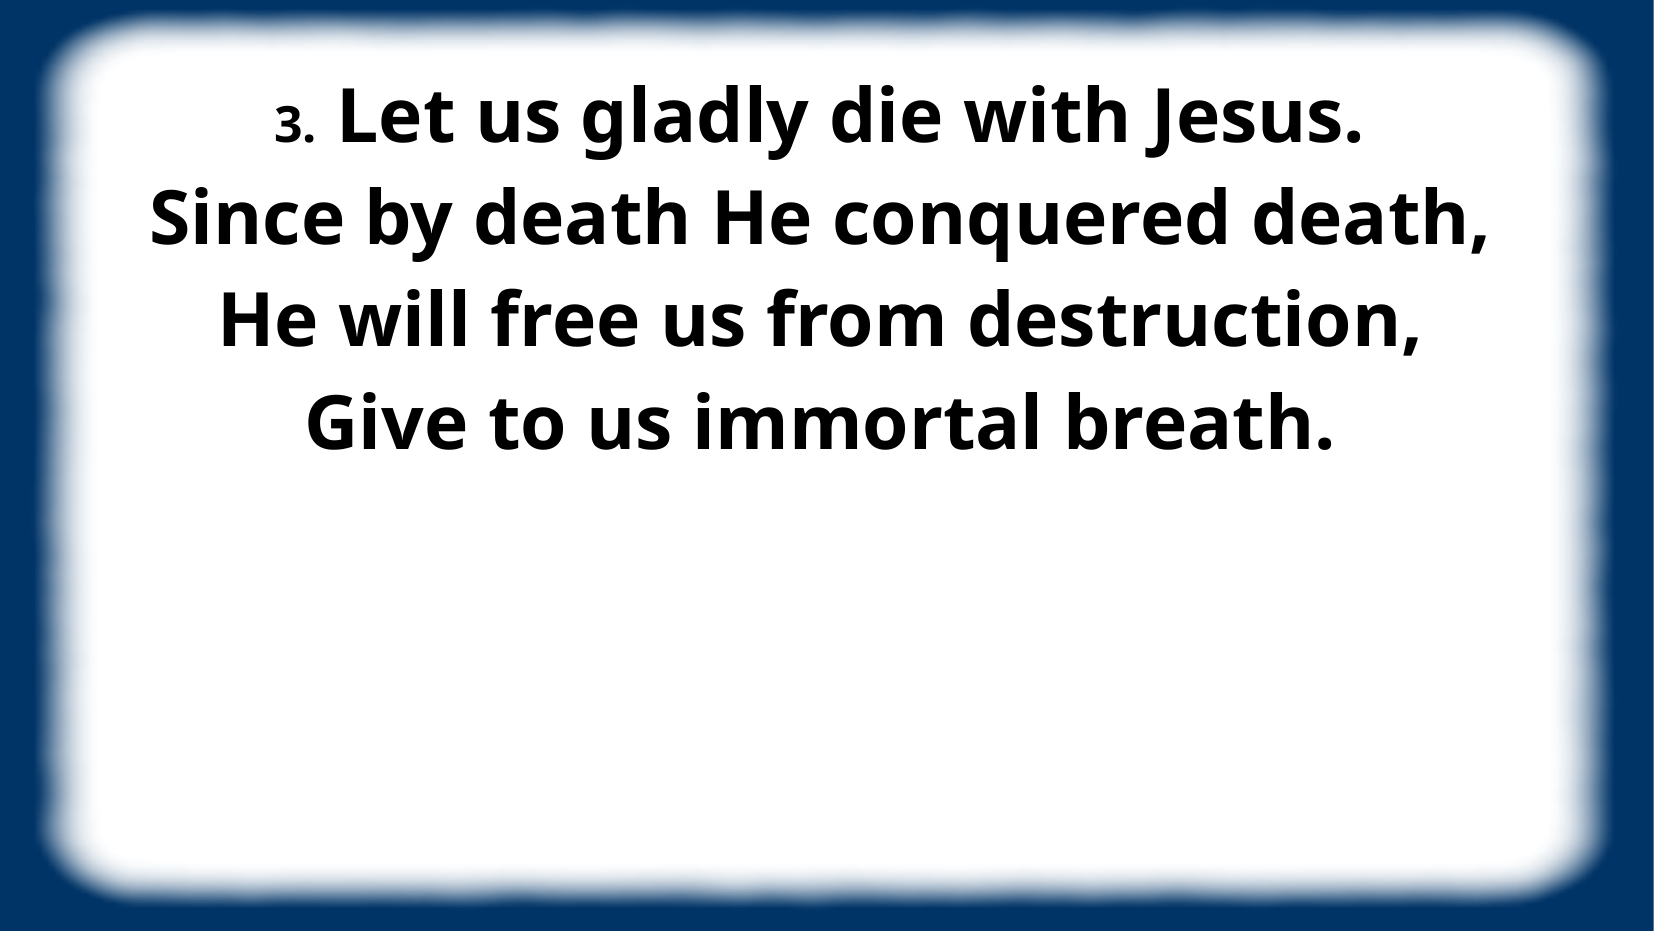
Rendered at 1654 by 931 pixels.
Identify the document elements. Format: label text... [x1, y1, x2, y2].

picture [0, 0, 1654, 931]
text_box 3. Let us gladly die with Jesus. Since by death He conquered death, He will free us from destruction, Give to us immortal breath. [93, 54, 1549, 468]
